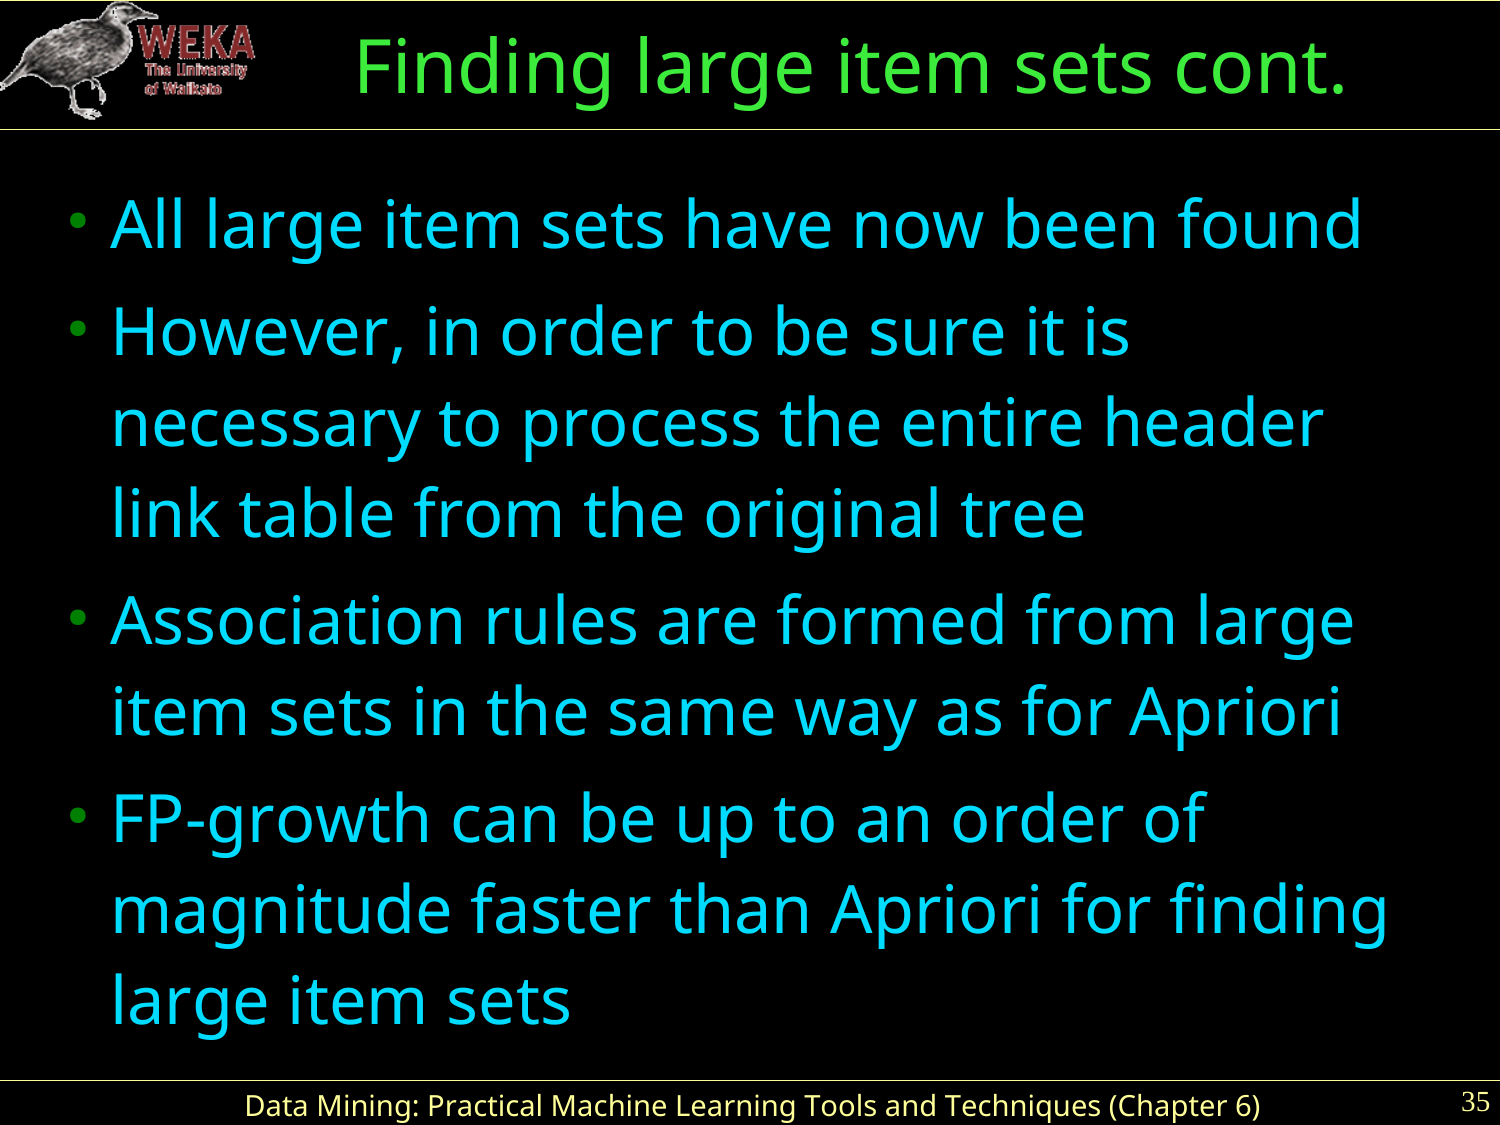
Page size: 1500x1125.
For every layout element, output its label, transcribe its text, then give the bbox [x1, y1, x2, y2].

list All large item sets have now been found However, in order to be sure it is necessary to process the entire header link table from the original tree Association rules are formed from large item sets in the same way as for Apriori FP-growth can be up to an order of magnitude faster than Apriori for finding large item sets [67, 177, 1418, 1093]
picture [0, 1, 266, 129]
title Finding large item sets cont. [353, 0, 1429, 159]
